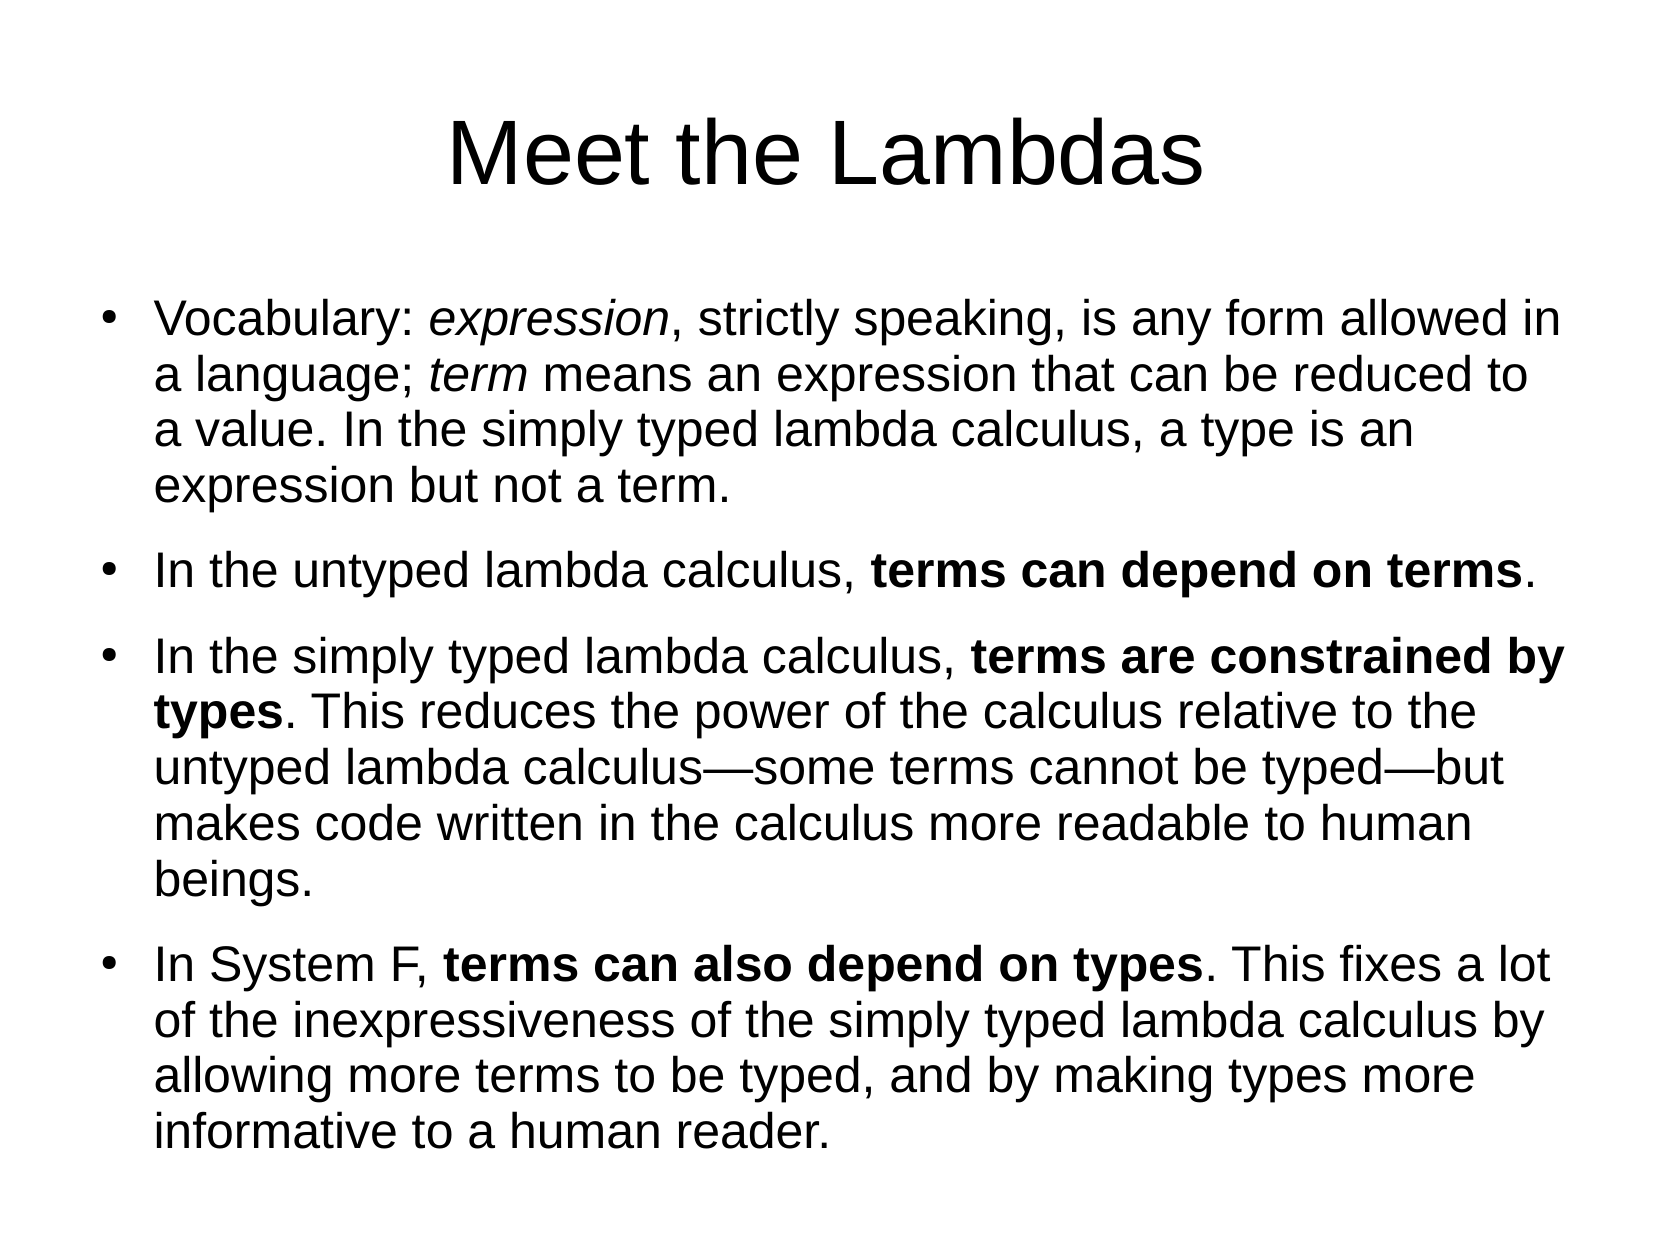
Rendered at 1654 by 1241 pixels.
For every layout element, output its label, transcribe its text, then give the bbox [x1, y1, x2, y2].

title Meet the Lambdas [82, 49, 1571, 257]
list Vocabulary: expression, strictly speaking, is any form allowed in a language; term means an expression that can be reduced to a value. In the simply typed lambda calculus, a type is an expression but not a term. In the untyped lambda calculus, terms can depend on terms. In the simply typed lambda calculus, terms are constrained by types. This reduces the power of the calculus relative to the untyped lambda calculus—some terms cannot be typed—but makes code written in the calculus more readable to human beings. In System F, terms can also depend on types. This fixes a lot of the inexpressiveness of the simply typed lambda calculus by allowing more terms to be typed, and by making types more informative to a human reader. [82, 290, 1571, 1166]
